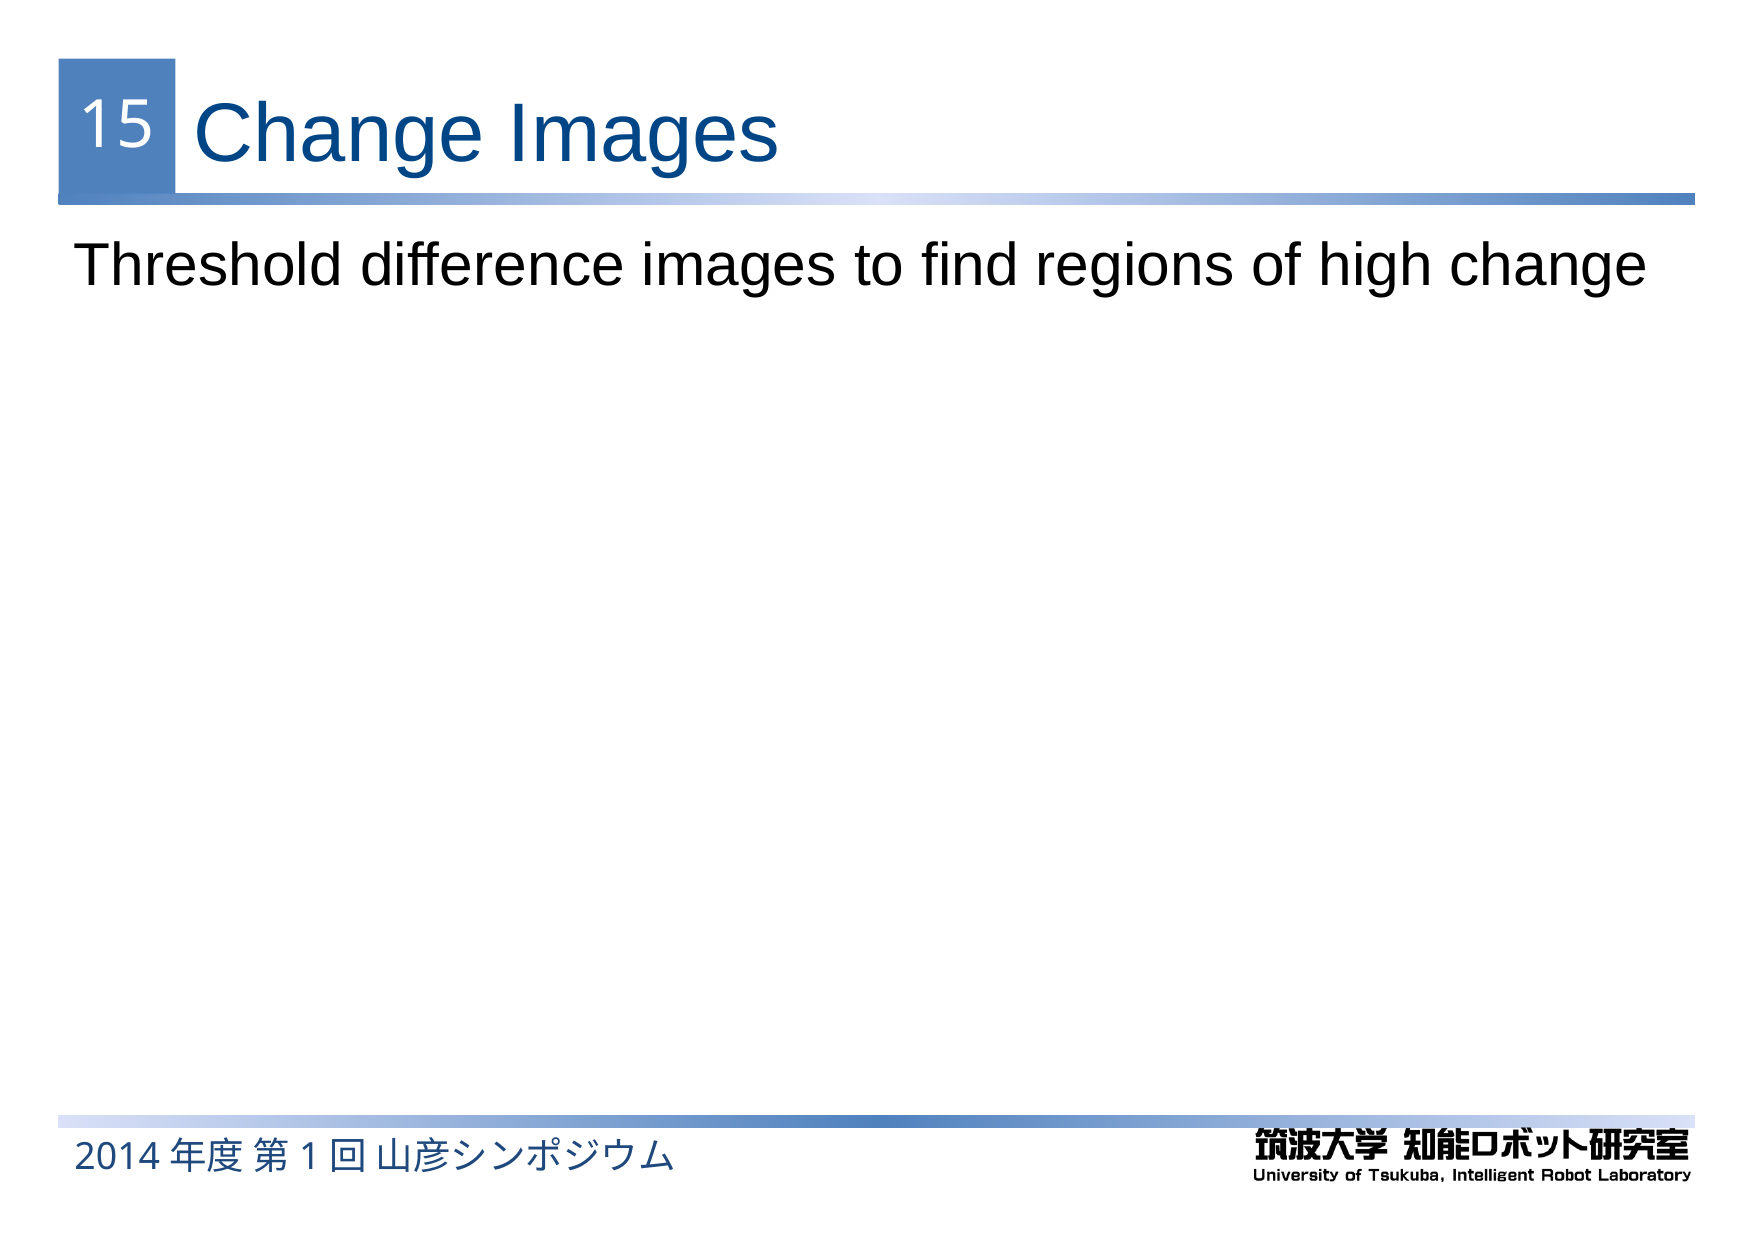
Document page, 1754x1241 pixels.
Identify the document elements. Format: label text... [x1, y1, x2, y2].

picture [1252, 1127, 1691, 1182]
text_box Threshold difference images to find regions of high change [58, 223, 1696, 307]
title Change Images [193, 61, 1651, 205]
